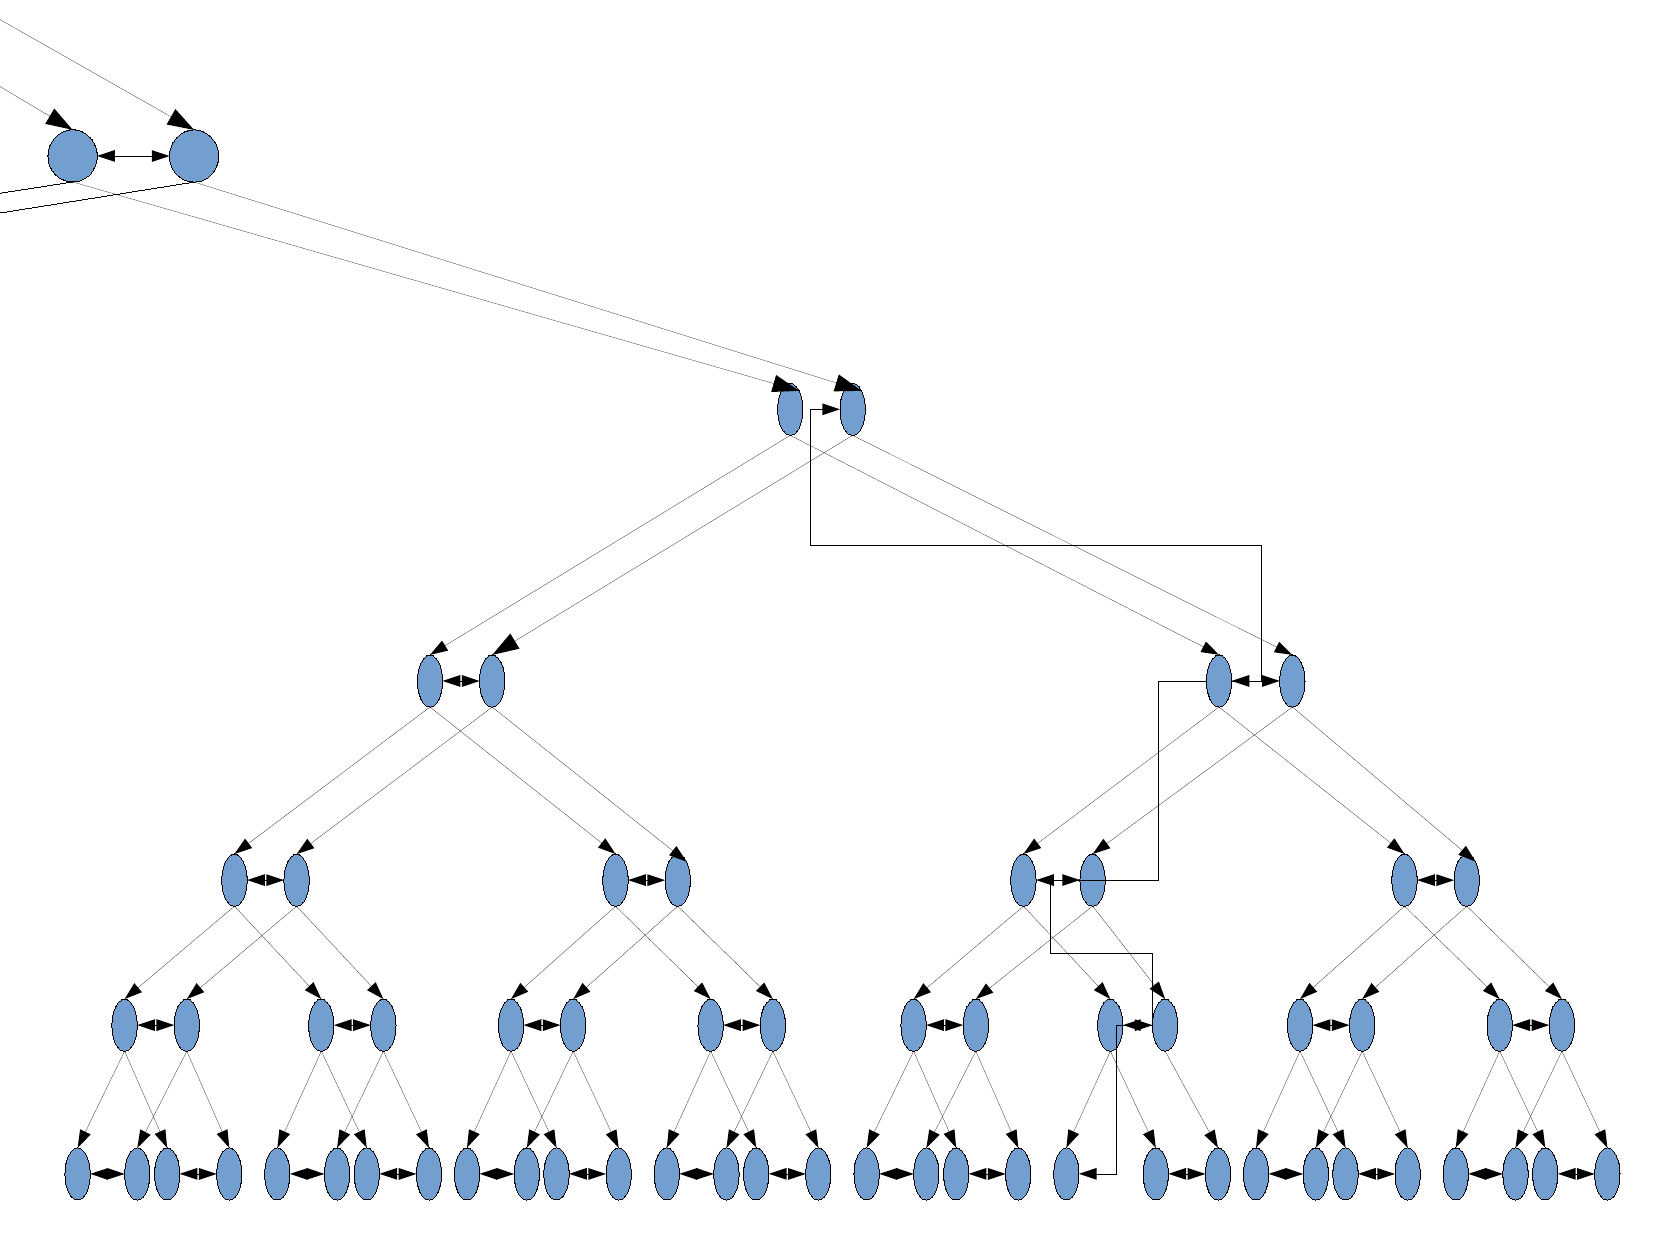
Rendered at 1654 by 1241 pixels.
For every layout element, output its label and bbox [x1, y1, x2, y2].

text_box [1443, 1148, 1469, 1200]
text_box [1079, 854, 1106, 880]
text_box [169, 129, 219, 182]
text_box [606, 1147, 632, 1201]
text_box [1152, 999, 1178, 1052]
text_box [1391, 854, 1418, 906]
text_box [308, 999, 334, 1052]
text_box [1143, 1147, 1169, 1200]
text_box [1454, 857, 1480, 906]
text_box [416, 1147, 442, 1201]
text_box [963, 999, 989, 1052]
text_box [654, 1147, 680, 1200]
text_box [1594, 1147, 1621, 1201]
text_box [1487, 999, 1513, 1052]
text_box [543, 1147, 570, 1200]
text_box [47, 129, 98, 182]
text_box [1349, 999, 1375, 1052]
text_box [665, 857, 691, 906]
text_box [283, 854, 310, 906]
text_box [1205, 1148, 1231, 1201]
text_box [1079, 881, 1106, 906]
text_box [1243, 1147, 1269, 1200]
text_box [900, 999, 927, 1052]
text_box [454, 1147, 480, 1200]
text_box [264, 1147, 290, 1200]
text_box [913, 1147, 939, 1201]
text_box [790, 383, 799, 390]
text_box [1097, 999, 1123, 1052]
text_box [853, 383, 862, 390]
text_box [417, 655, 443, 707]
text_box [124, 1147, 150, 1201]
text_box [216, 1147, 242, 1201]
text_box [1206, 655, 1232, 707]
text_box [1005, 1148, 1031, 1201]
text_box [840, 391, 866, 435]
text_box [479, 654, 505, 707]
text_box [1287, 999, 1313, 1051]
text_box [777, 391, 803, 435]
text_box [1332, 1147, 1359, 1200]
text_box [174, 999, 200, 1052]
text_box [760, 999, 786, 1051]
text_box [498, 999, 524, 1051]
text_box [1279, 655, 1306, 707]
text_box [221, 854, 248, 906]
text_box [943, 1148, 969, 1200]
text_box [354, 1147, 380, 1200]
text_box [64, 1147, 91, 1200]
text_box [560, 999, 586, 1052]
text_box [324, 1147, 350, 1201]
text_box [1395, 1147, 1421, 1201]
text_box [1532, 1148, 1558, 1200]
text_box [514, 1148, 540, 1201]
text_box [853, 1147, 880, 1200]
text_box [602, 854, 629, 906]
text_box [1549, 999, 1575, 1051]
text_box [1010, 854, 1037, 906]
text_box [1053, 1147, 1079, 1200]
text_box [1502, 1147, 1529, 1201]
text_box [111, 999, 138, 1052]
text_box [713, 1147, 740, 1201]
text_box [1117, 1026, 1123, 1048]
text_box [154, 1148, 180, 1200]
text_box [697, 999, 724, 1052]
text_box [1303, 1148, 1329, 1201]
text_box [743, 1148, 769, 1200]
text_box [805, 1147, 831, 1201]
text_box [370, 999, 397, 1052]
